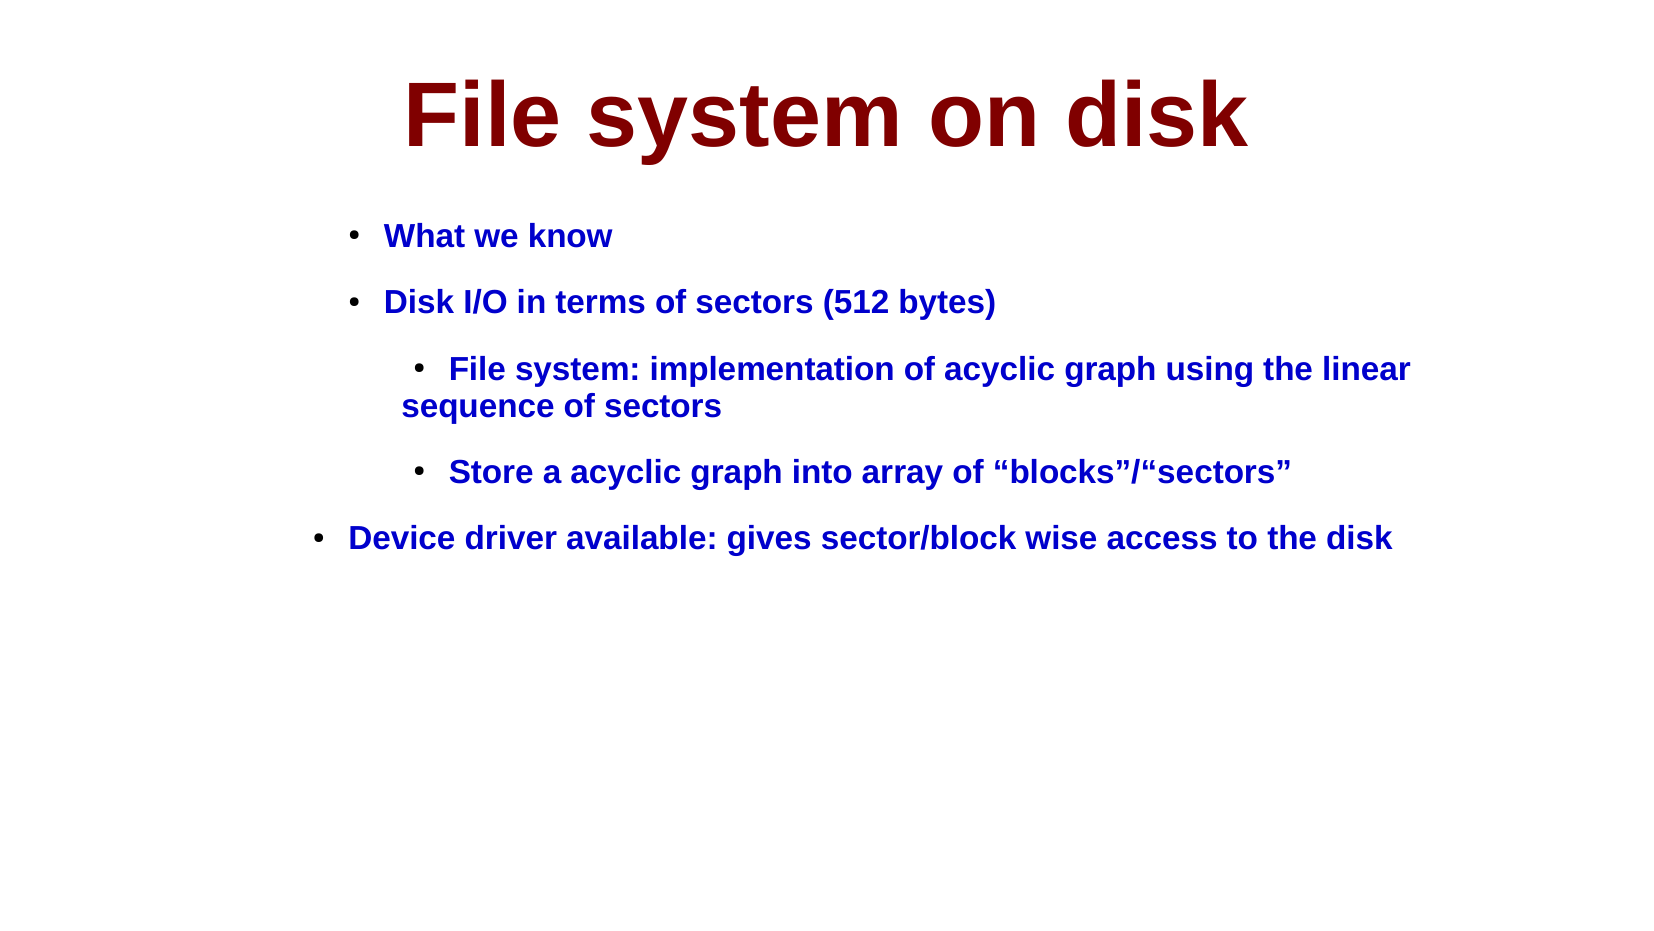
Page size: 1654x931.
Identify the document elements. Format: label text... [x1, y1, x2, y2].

list What we know Disk I/O in terms of sectors (512 bytes) File system: implementation of acyclic graph using the linear sequence of sectors Store a acyclic graph into array of “blocks”/“sectors” Device driver available: gives sector/block wise access to the disk [82, 217, 1571, 757]
title File system on disk [82, 37, 1571, 193]
